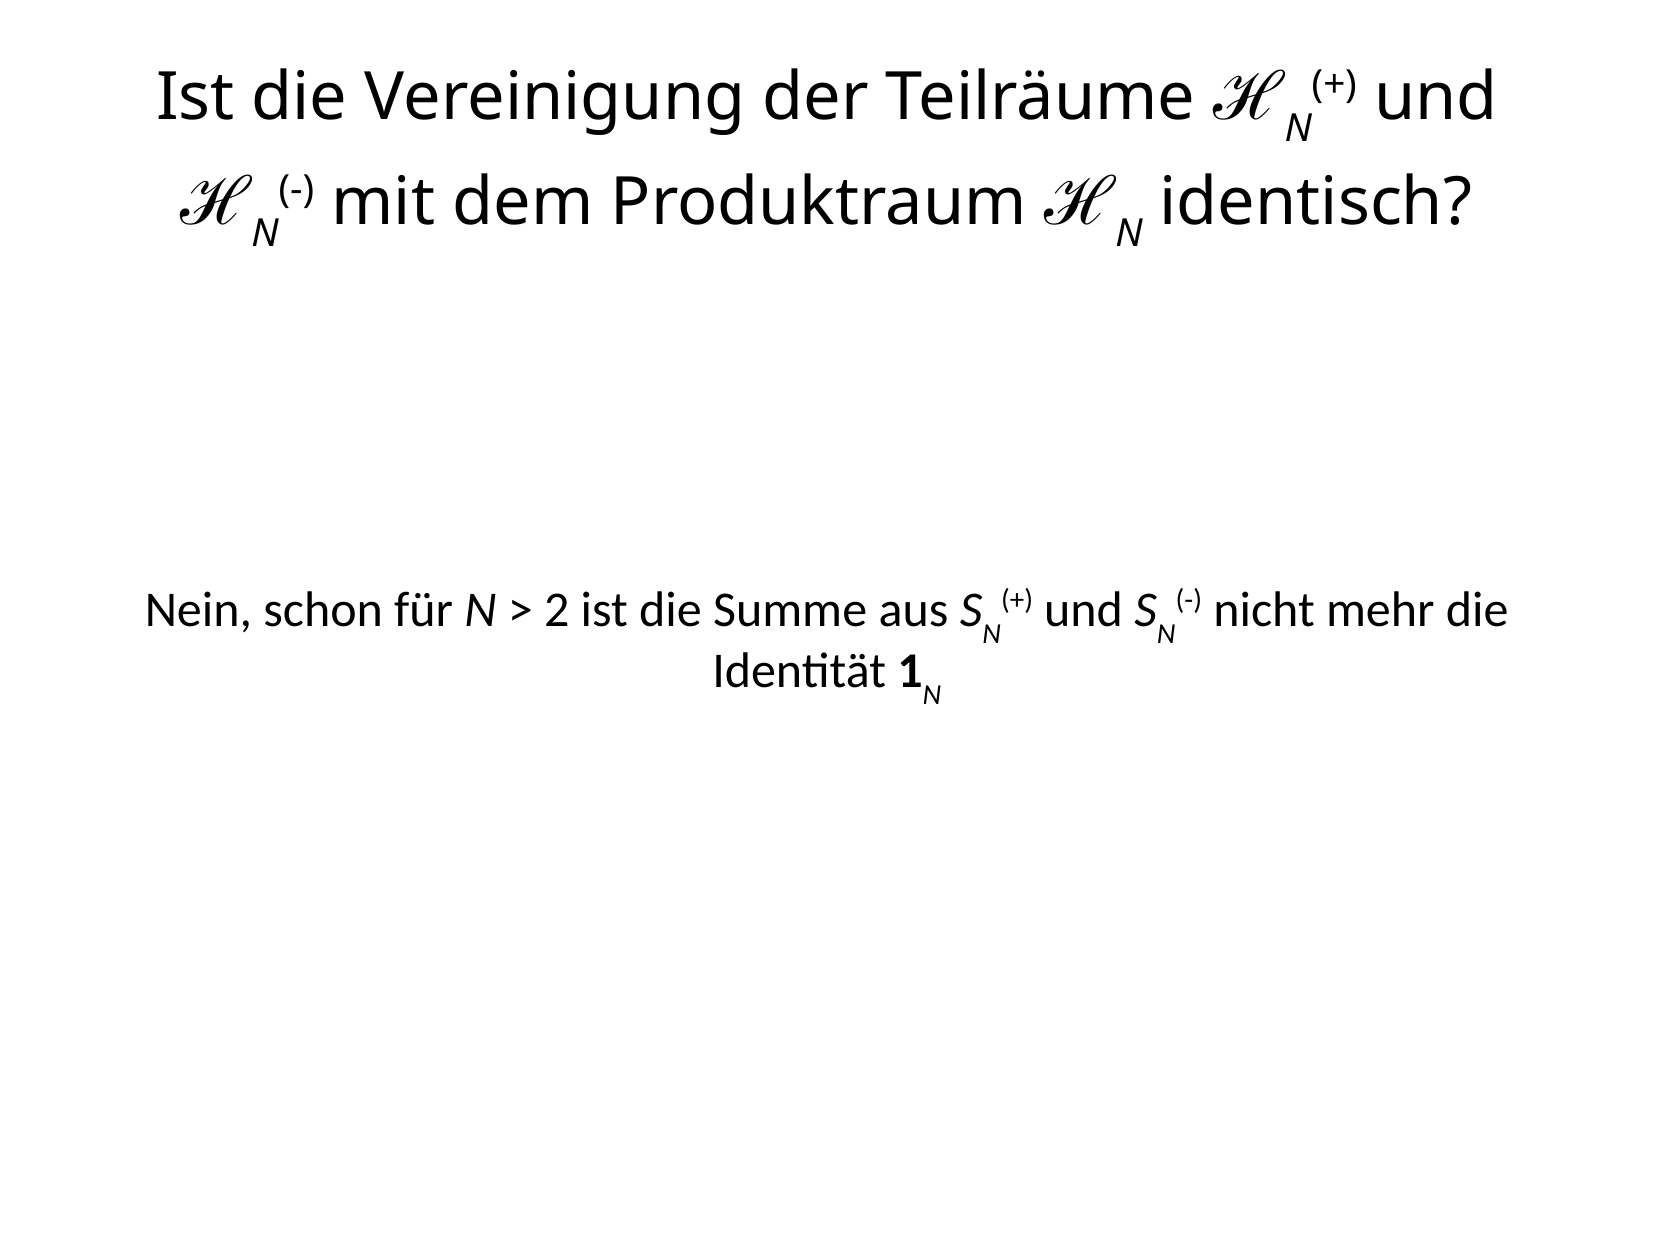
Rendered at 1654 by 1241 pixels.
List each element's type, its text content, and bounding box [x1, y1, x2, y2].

title Ist die Vereinigung der Teilräume ℋN(+) und ℋN(-) mit dem Produktraum ℋN identisch? [82, 49, 1571, 257]
subtitle Nein, schon für N > 2 ist die Summe aus SN(+) und SN(-) nicht mehr die Identität 1N [82, 290, 1571, 1010]
